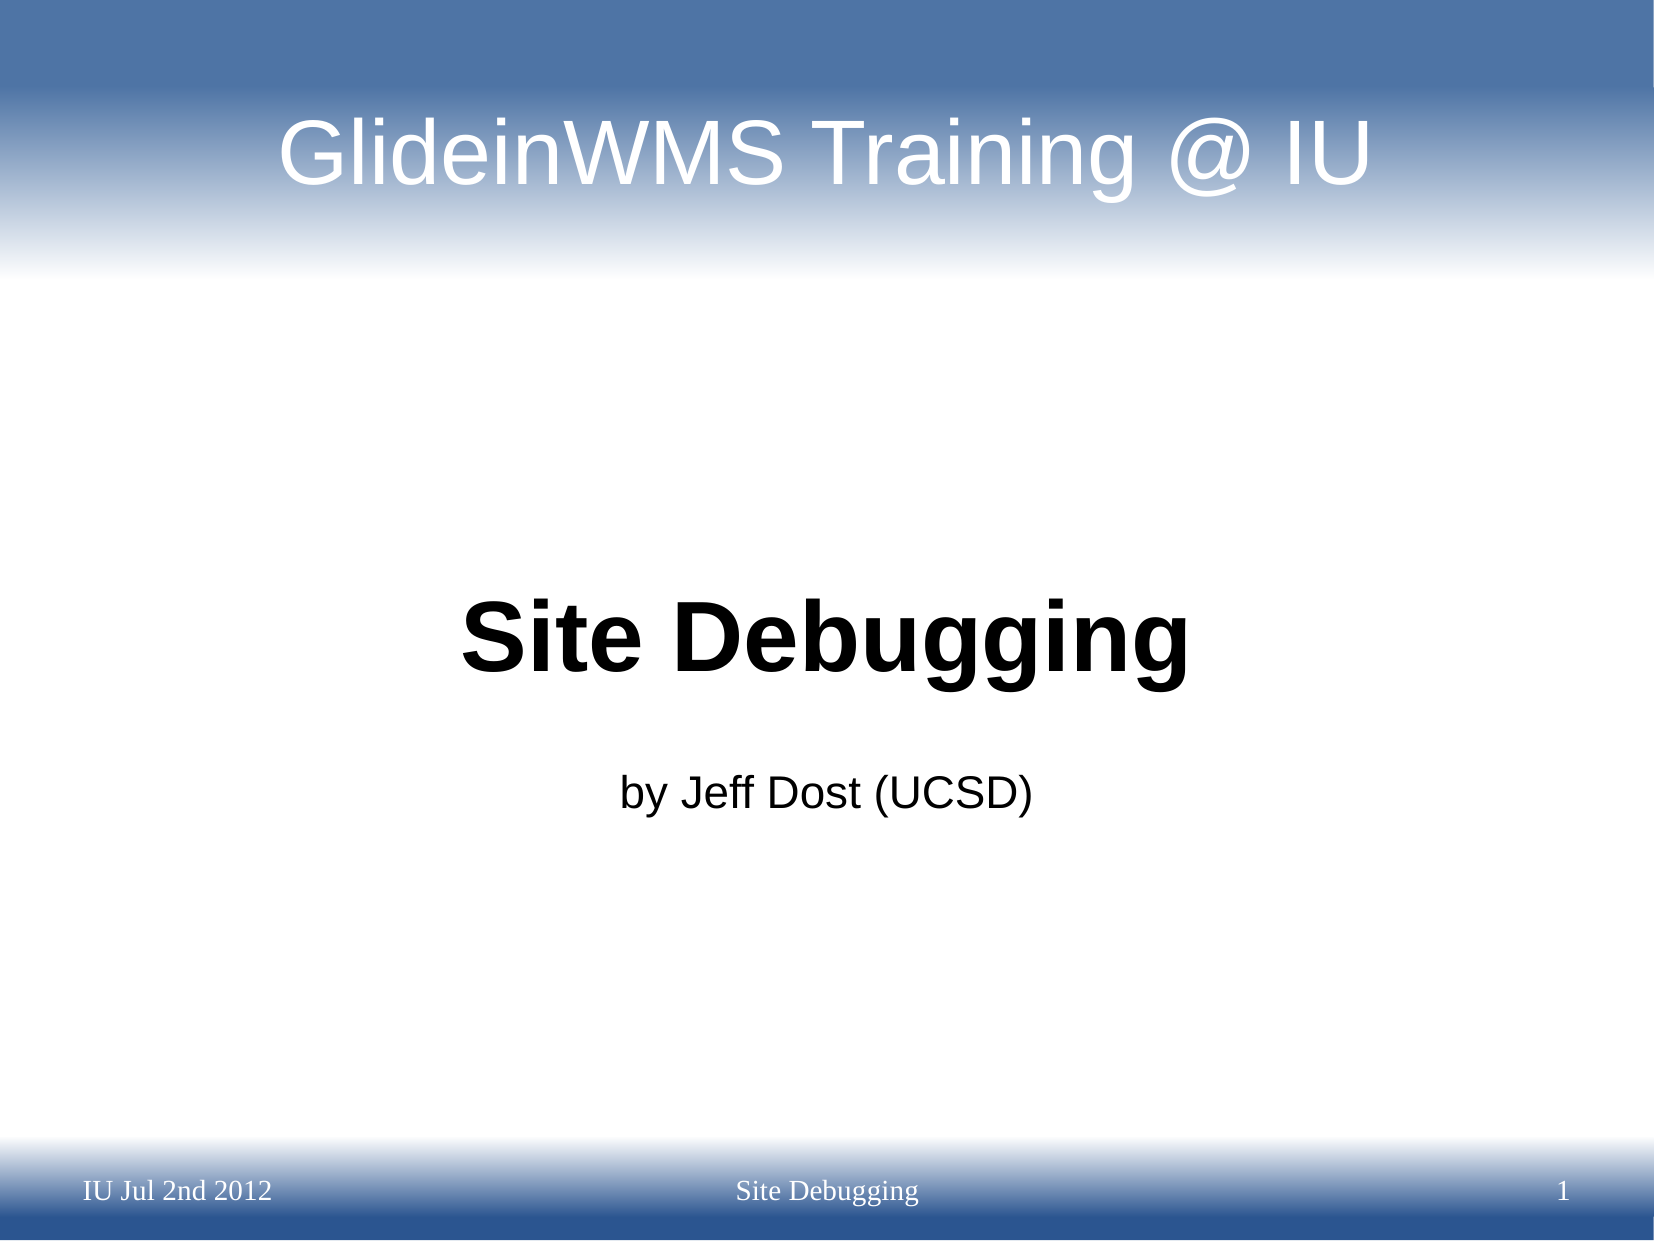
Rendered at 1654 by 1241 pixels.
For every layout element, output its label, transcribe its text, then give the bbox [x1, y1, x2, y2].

text_box Site Debugging by Jeff Dost (UCSD) [82, 297, 1571, 1102]
title GlideinWMS Training @ IU [82, 49, 1571, 257]
